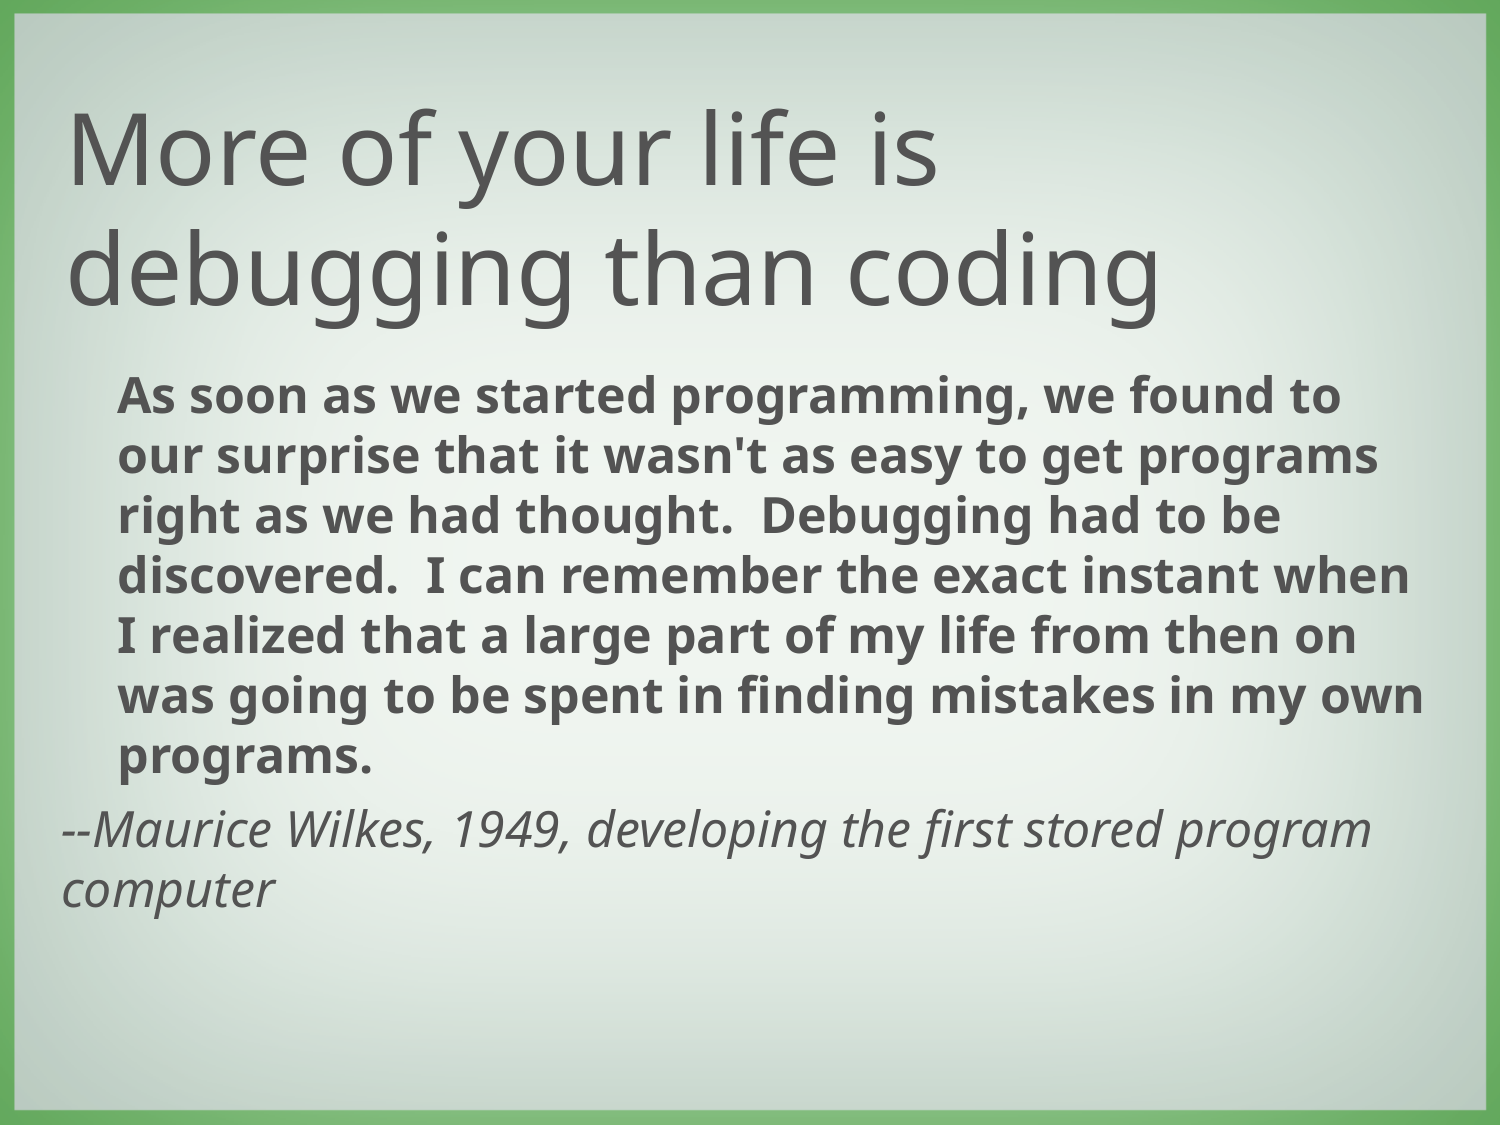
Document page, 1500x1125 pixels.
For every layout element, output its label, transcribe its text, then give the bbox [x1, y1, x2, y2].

list As soon as we started programming, we found to our surprise that it wasn't as easy to get programs right as we had thought. Debugging had to be discovered. I can remember the exact instant when I realized that a large part of my life from then on was going to be spent in finding mistakes in my own programs. --Maurice Wilkes, 1949, developing the first stored program computer [46, 355, 1453, 1071]
title More of your life is debugging than coding [50, 78, 1457, 334]
picture [0, 0, 1500, 1125]
